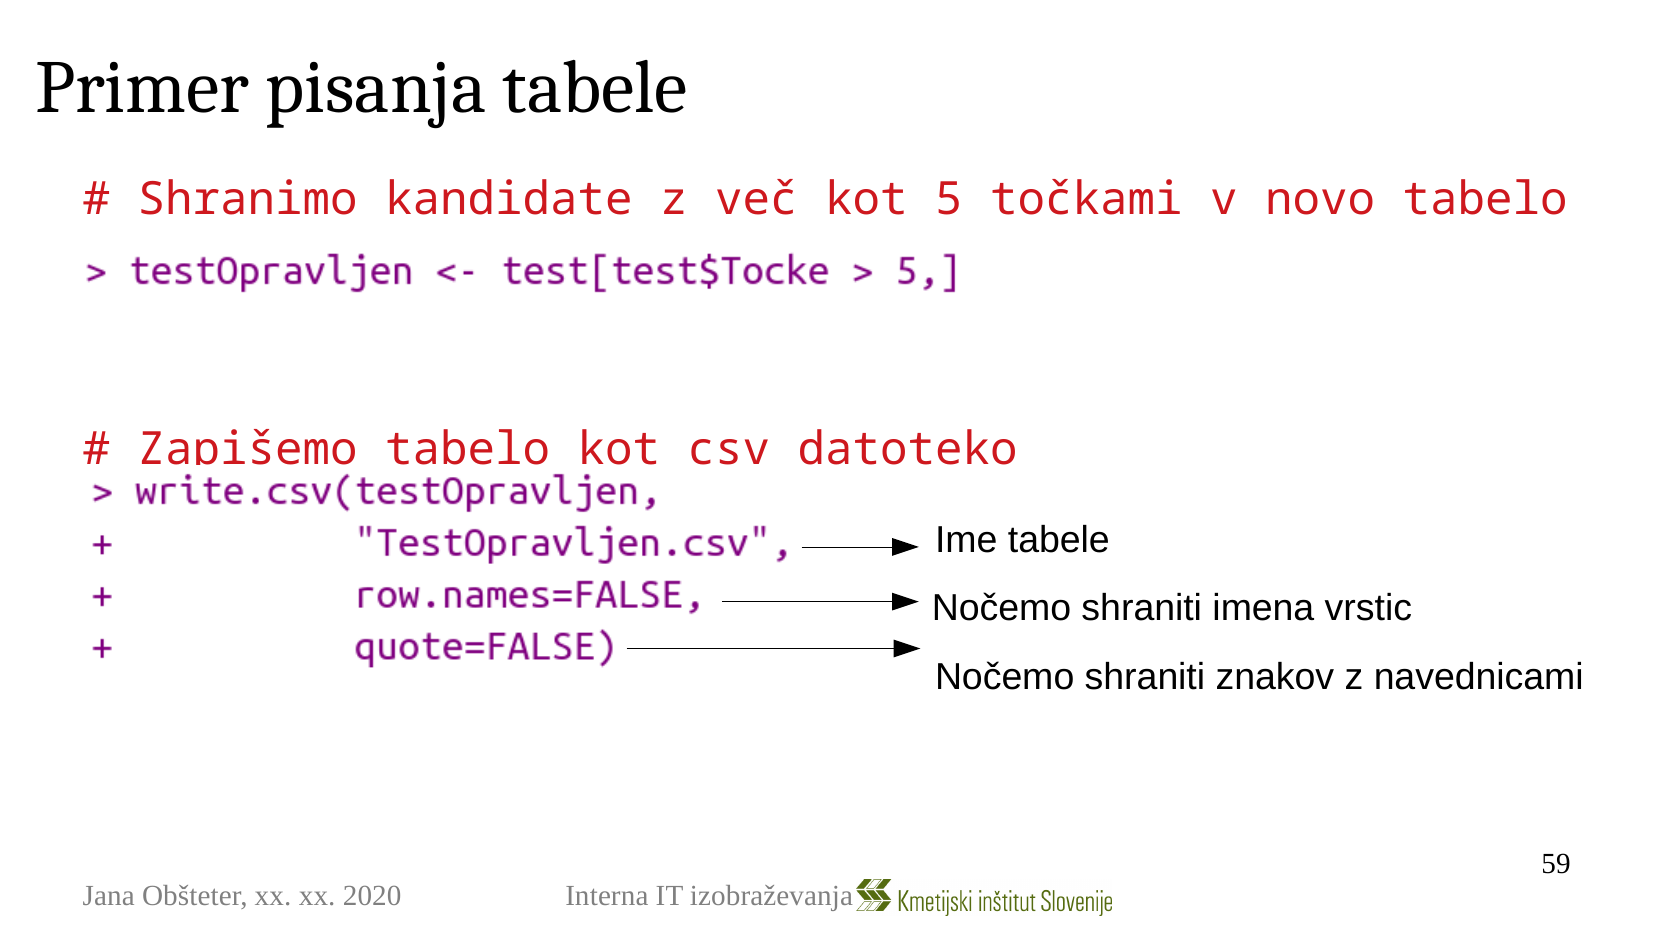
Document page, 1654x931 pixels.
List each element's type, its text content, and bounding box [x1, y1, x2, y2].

title Primer pisanja tabele [35, 21, 1524, 154]
text_box Ime tabele [920, 511, 1366, 568]
text_box Nočemo shraniti imena vrstic [917, 578, 1583, 636]
picture [79, 465, 821, 688]
picture [79, 243, 977, 297]
text_box Nočemo shraniti znakov z navednicami [920, 648, 1627, 706]
picture [856, 879, 1112, 916]
list # Shranimo kandidate z več kot 5 točkami v novo tabelo # Zapišemo tabelo kot csv datoteko [82, 165, 1642, 827]
